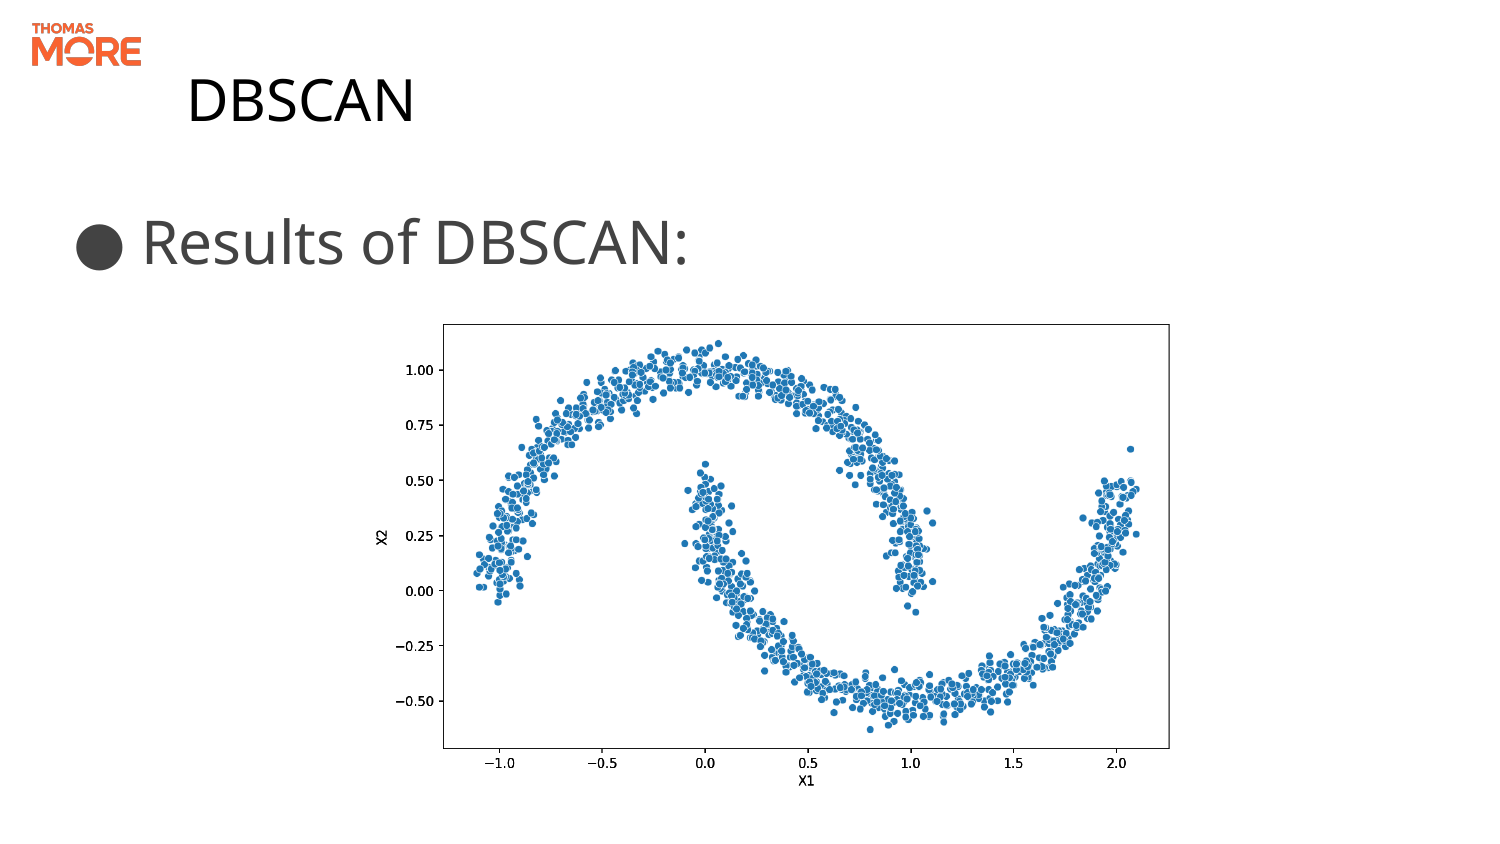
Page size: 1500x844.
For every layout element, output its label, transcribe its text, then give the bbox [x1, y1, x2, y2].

title DBSCAN [171, 48, 1449, 143]
picture [22, 13, 151, 76]
list Results of DBSCAN: [51, 189, 1476, 750]
picture [367, 315, 1178, 797]
